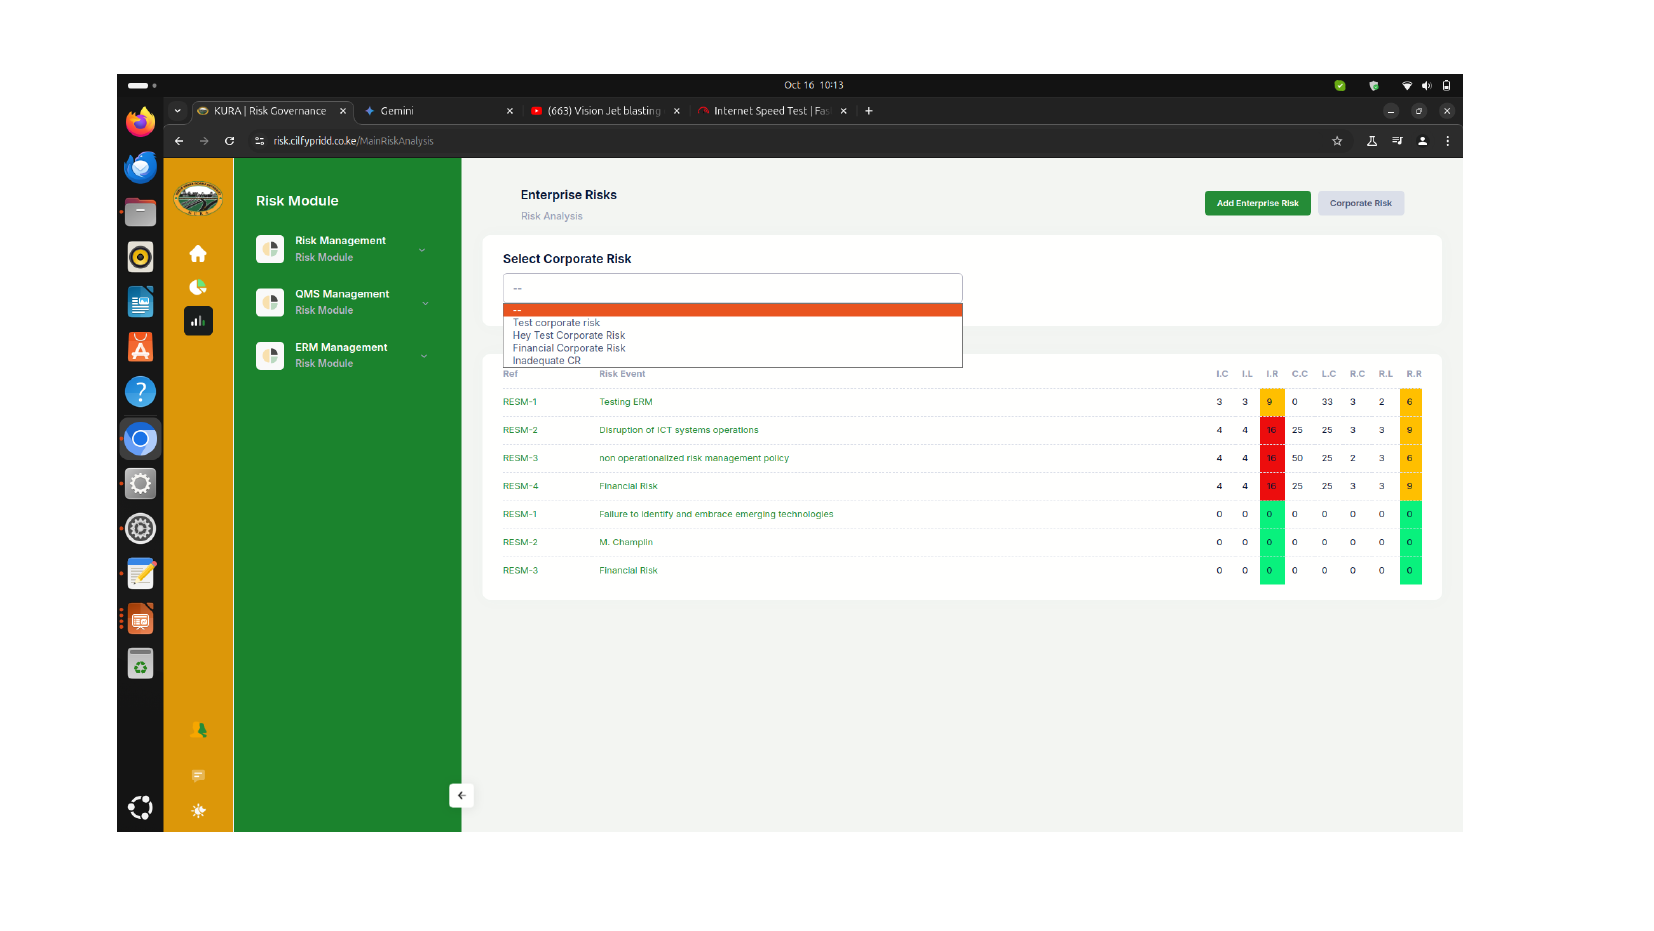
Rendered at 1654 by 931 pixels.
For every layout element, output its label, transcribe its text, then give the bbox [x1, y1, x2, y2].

title Select multiple from drop down [82, 37, 1571, 193]
picture [117, 74, 1463, 832]
